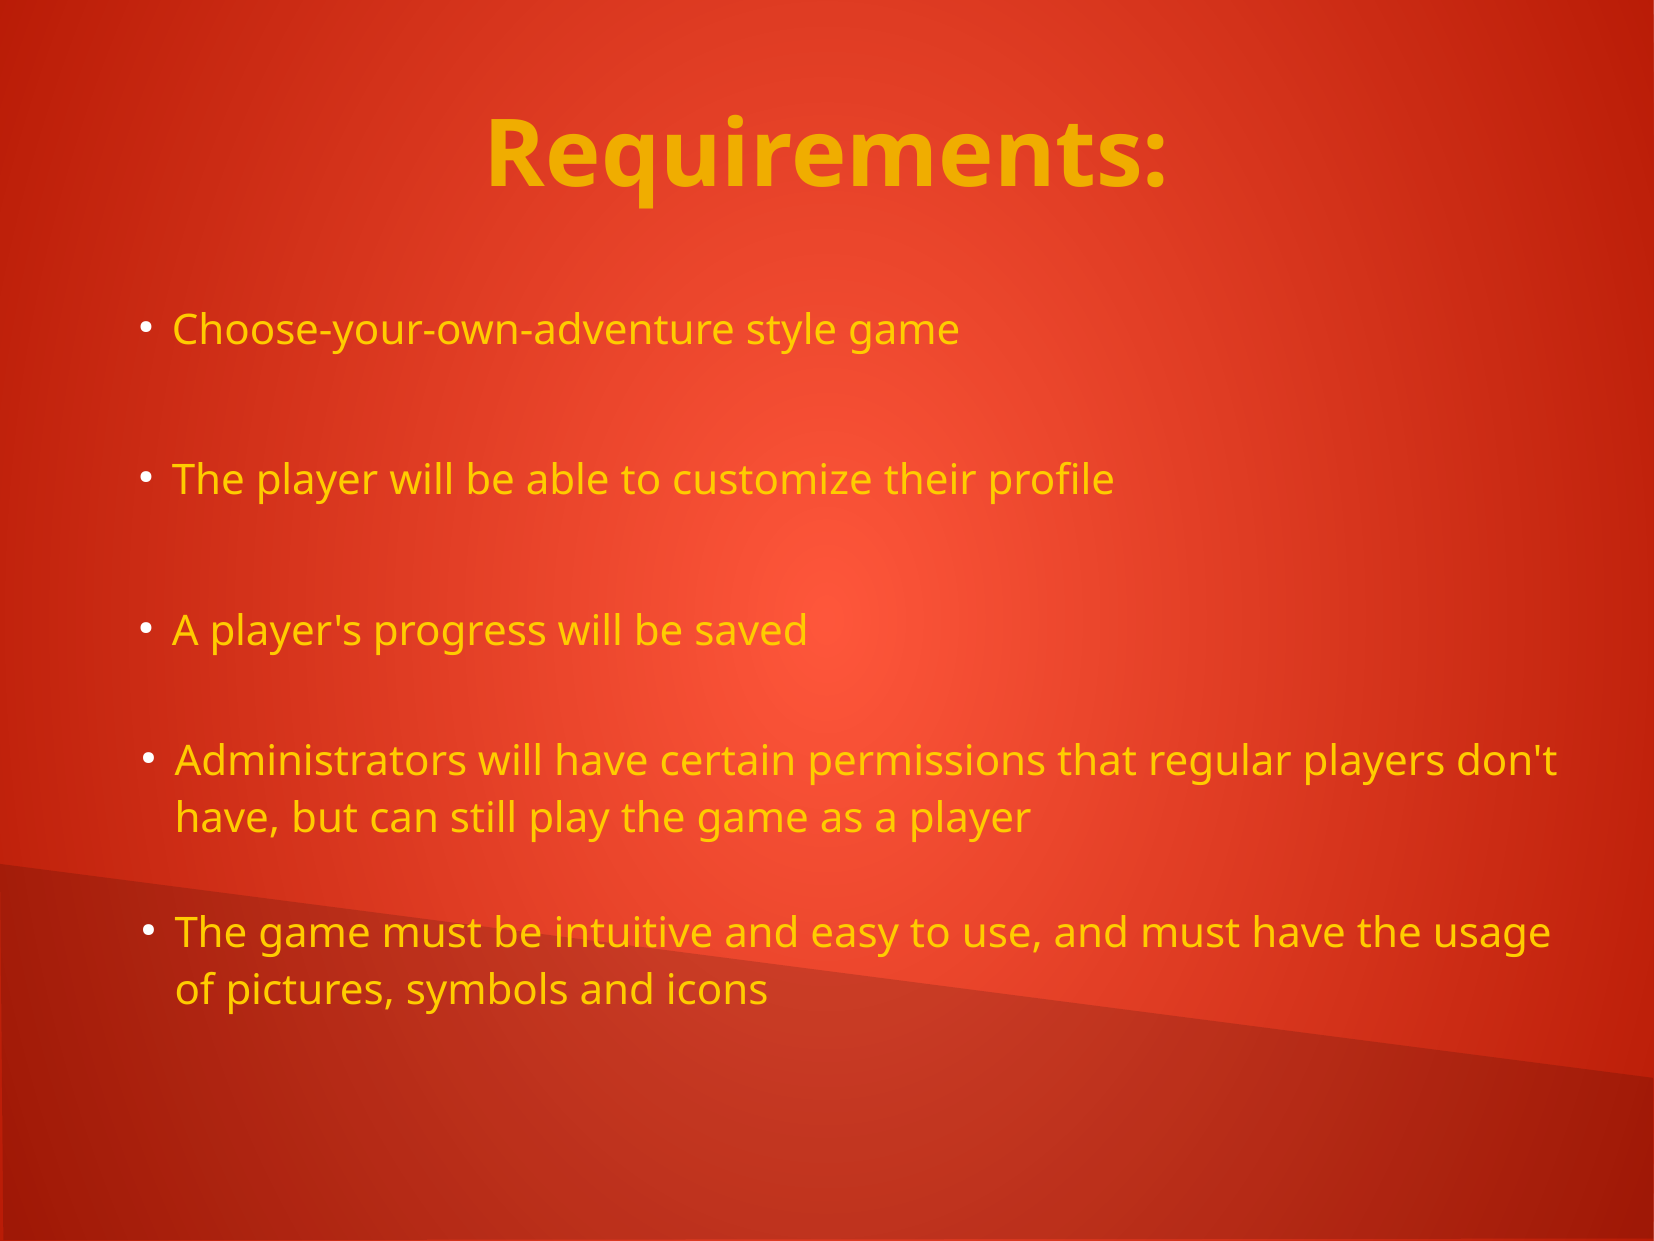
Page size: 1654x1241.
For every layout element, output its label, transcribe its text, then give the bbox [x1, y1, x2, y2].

list Choose-your-own-adventure style game The player will be able to customize their profile A player's progress will be saved Administrators will have certain permissions that regular players don't have, but can still play the game as a player The game must be intuitive and easy to use, and must have the usage of pictures, symbols and icons [82, 299, 1571, 1019]
title Requirements: [82, 47, 1571, 252]
